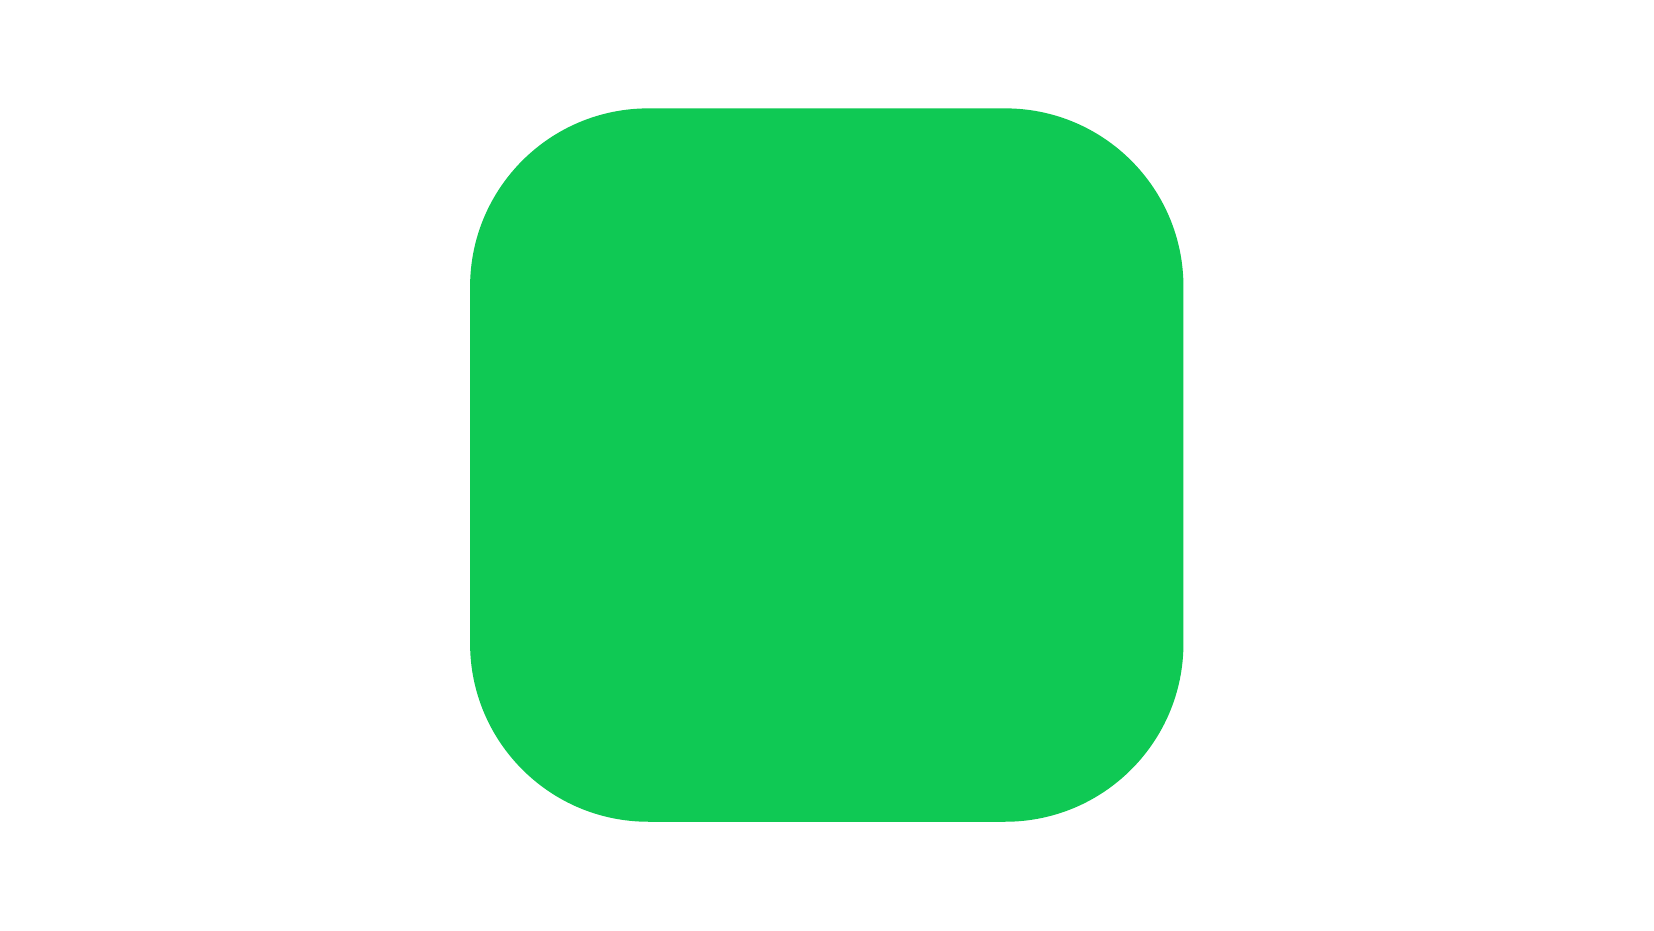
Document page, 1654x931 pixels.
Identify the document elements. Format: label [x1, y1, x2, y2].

picture [369, 7, 1285, 923]
